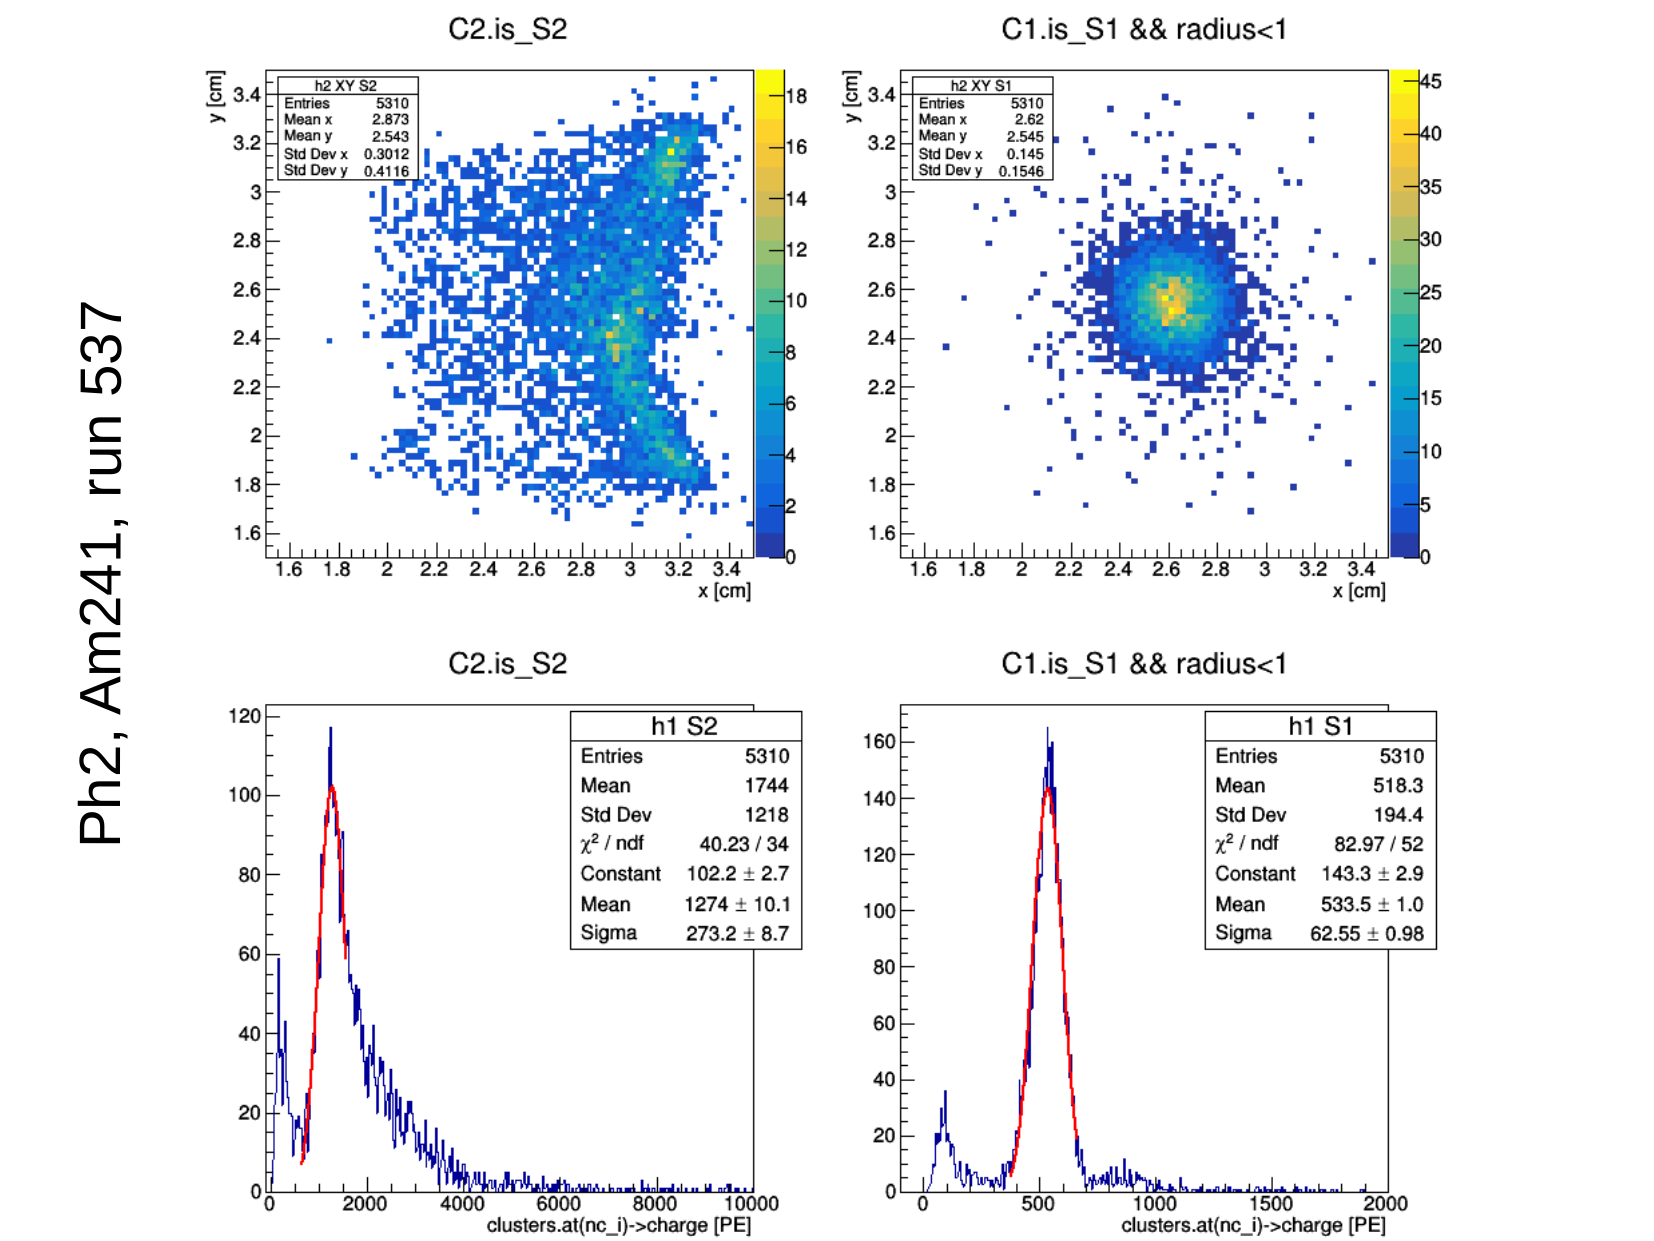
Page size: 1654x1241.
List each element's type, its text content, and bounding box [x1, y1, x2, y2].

text_box Ph2, Am241, run 537 [59, 233, 196, 916]
picture [200, 3, 1452, 1241]
